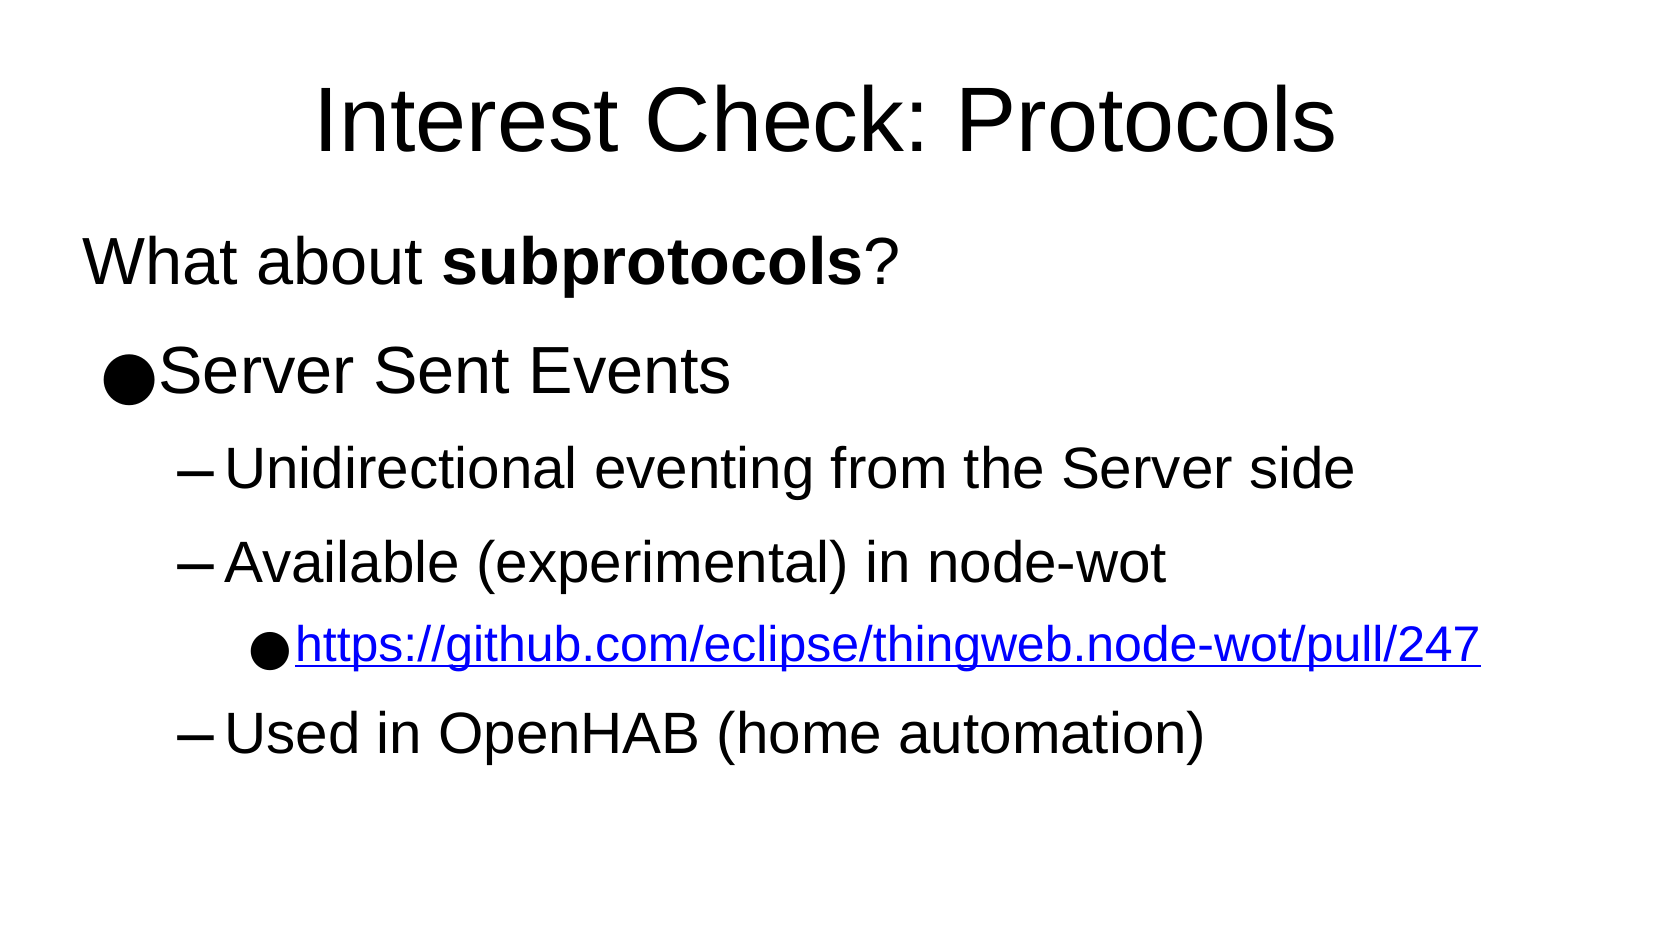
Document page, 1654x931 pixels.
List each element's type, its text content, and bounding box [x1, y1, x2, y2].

text_box Interest Check: Protocols [82, 37, 1571, 193]
text_box What about subprotocols? Server Sent Events Unidirectional eventing from the Server side Available (experimental) in node-wot https://github.com/eclipse/thingweb.node-wot/pull/247 Used in OpenHAB (home automation) [82, 217, 1571, 757]
